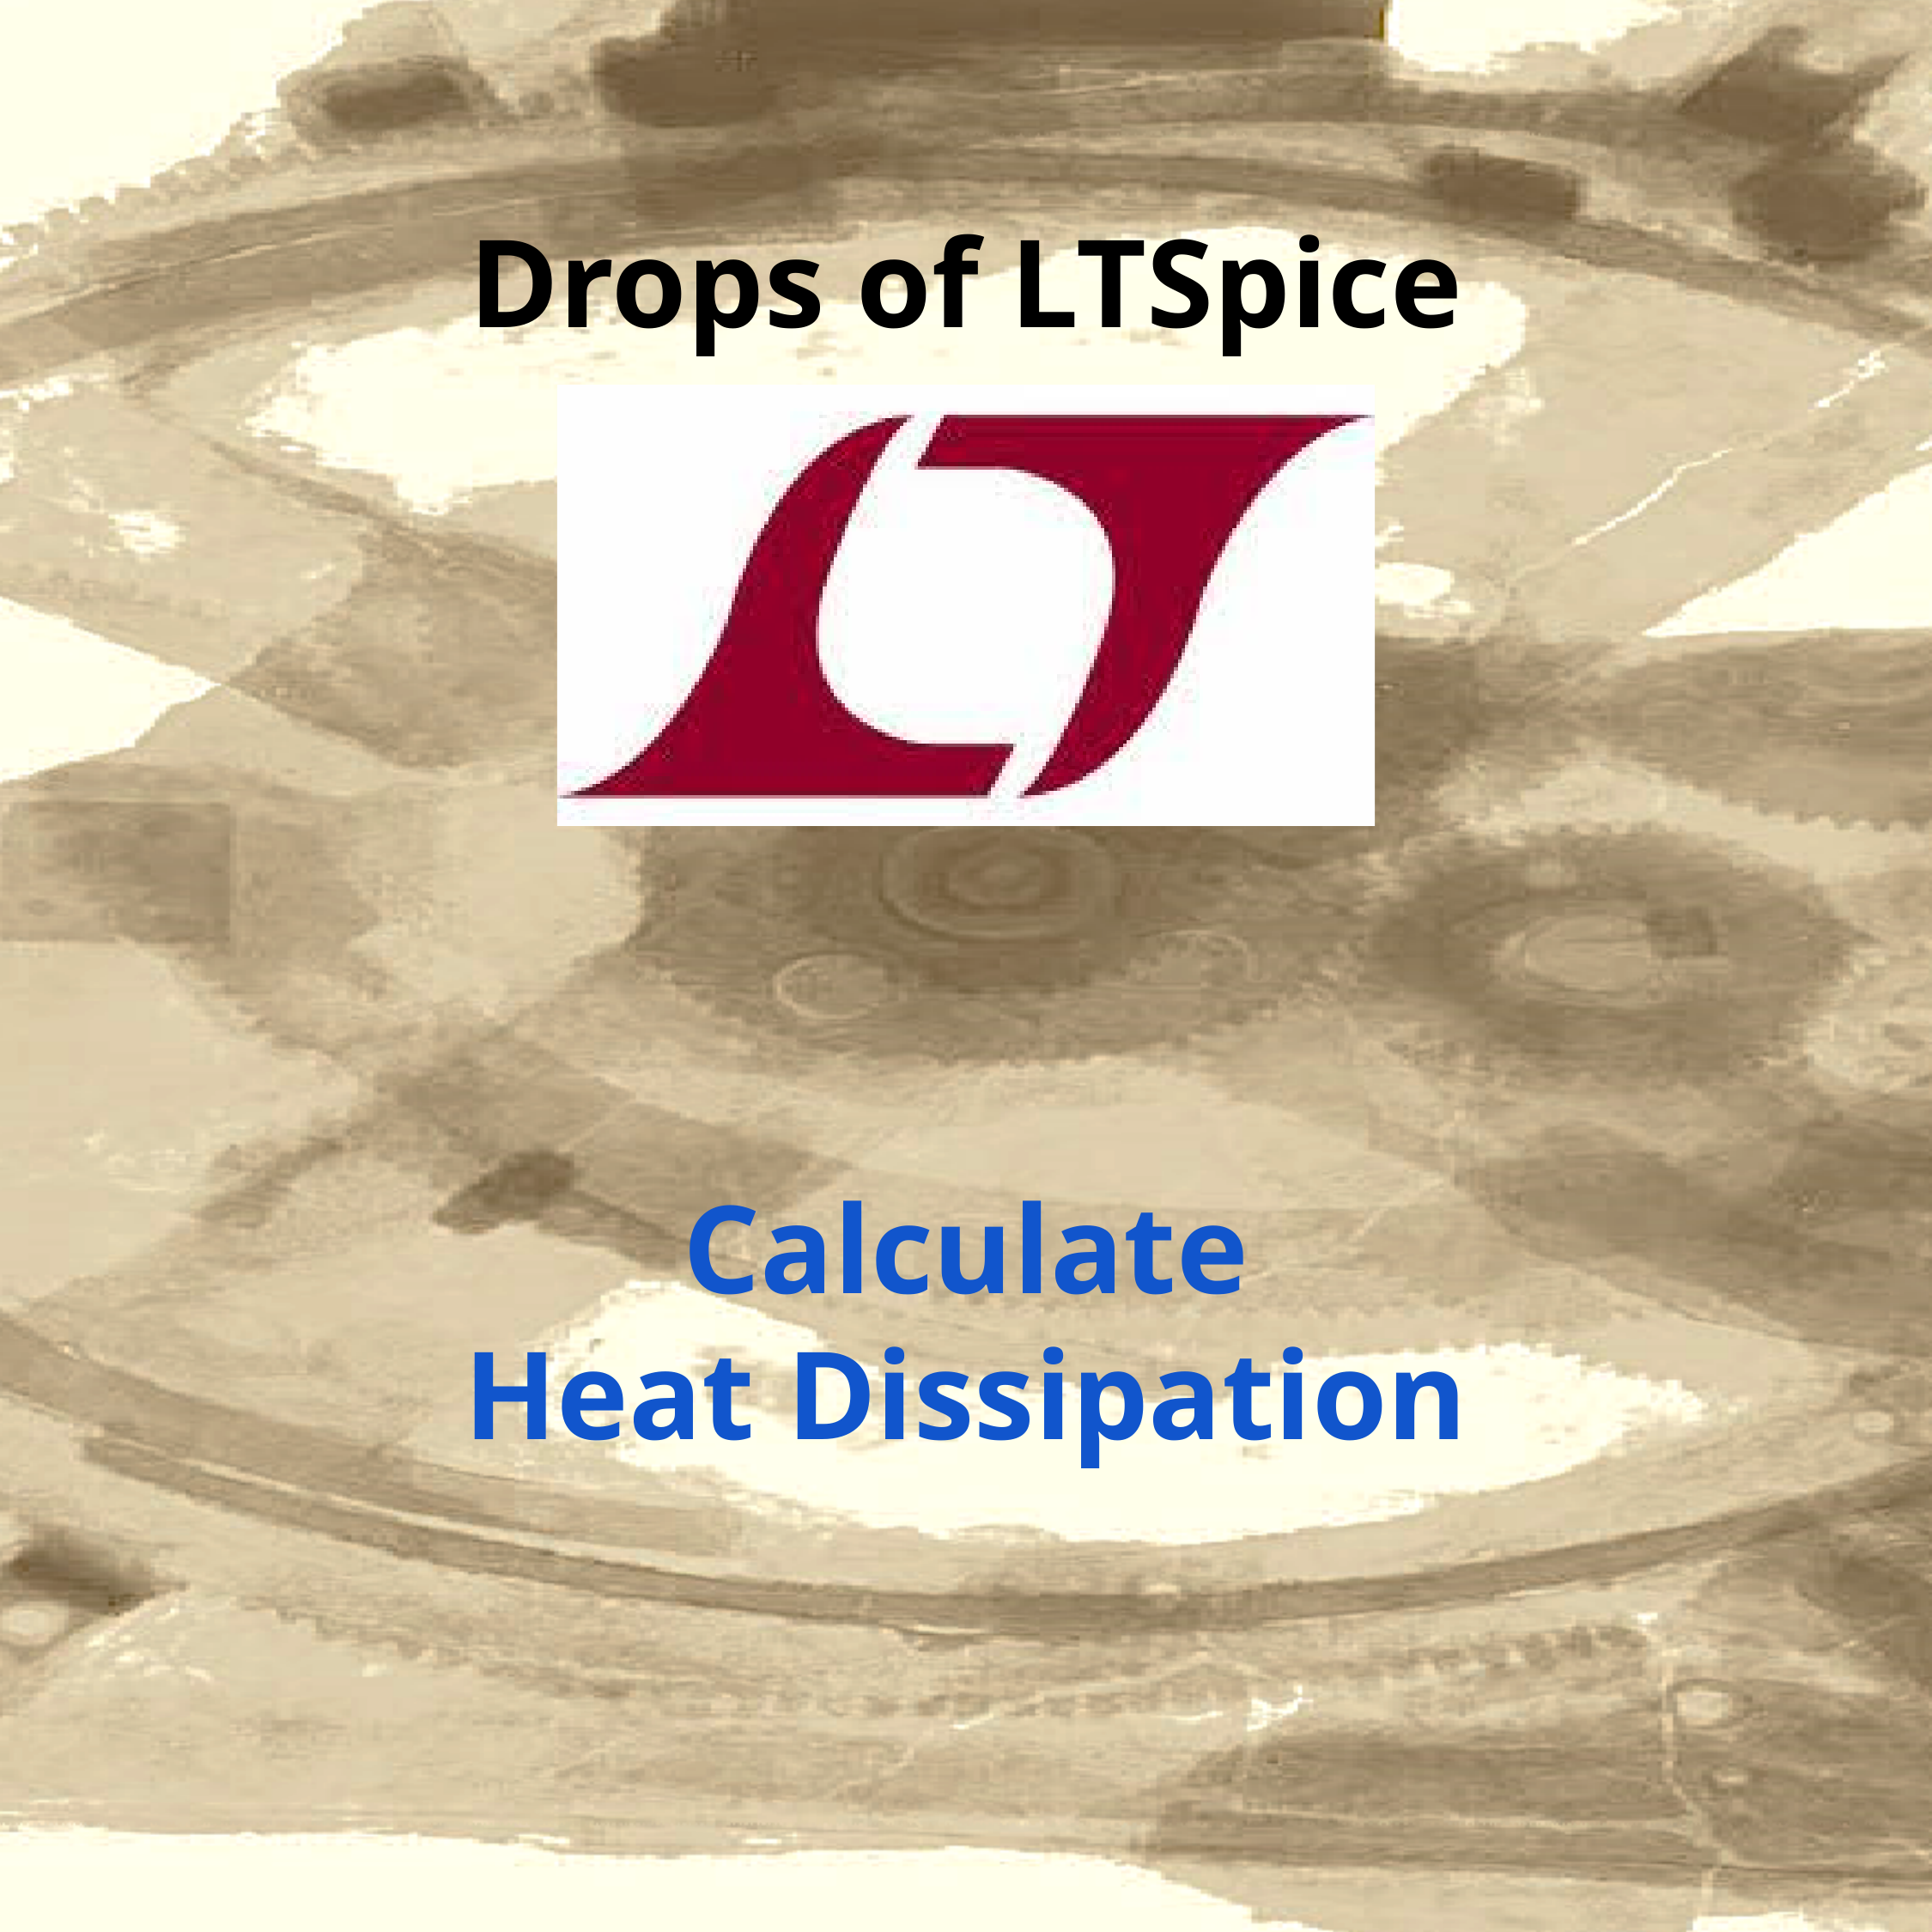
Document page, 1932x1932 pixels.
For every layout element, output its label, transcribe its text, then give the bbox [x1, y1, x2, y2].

picture [0, 0, 1932, 1932]
text_box Calculate Heat Dissipation [73, 1158, 1859, 1509]
text_box Drops of LTSpice [228, 192, 1704, 386]
